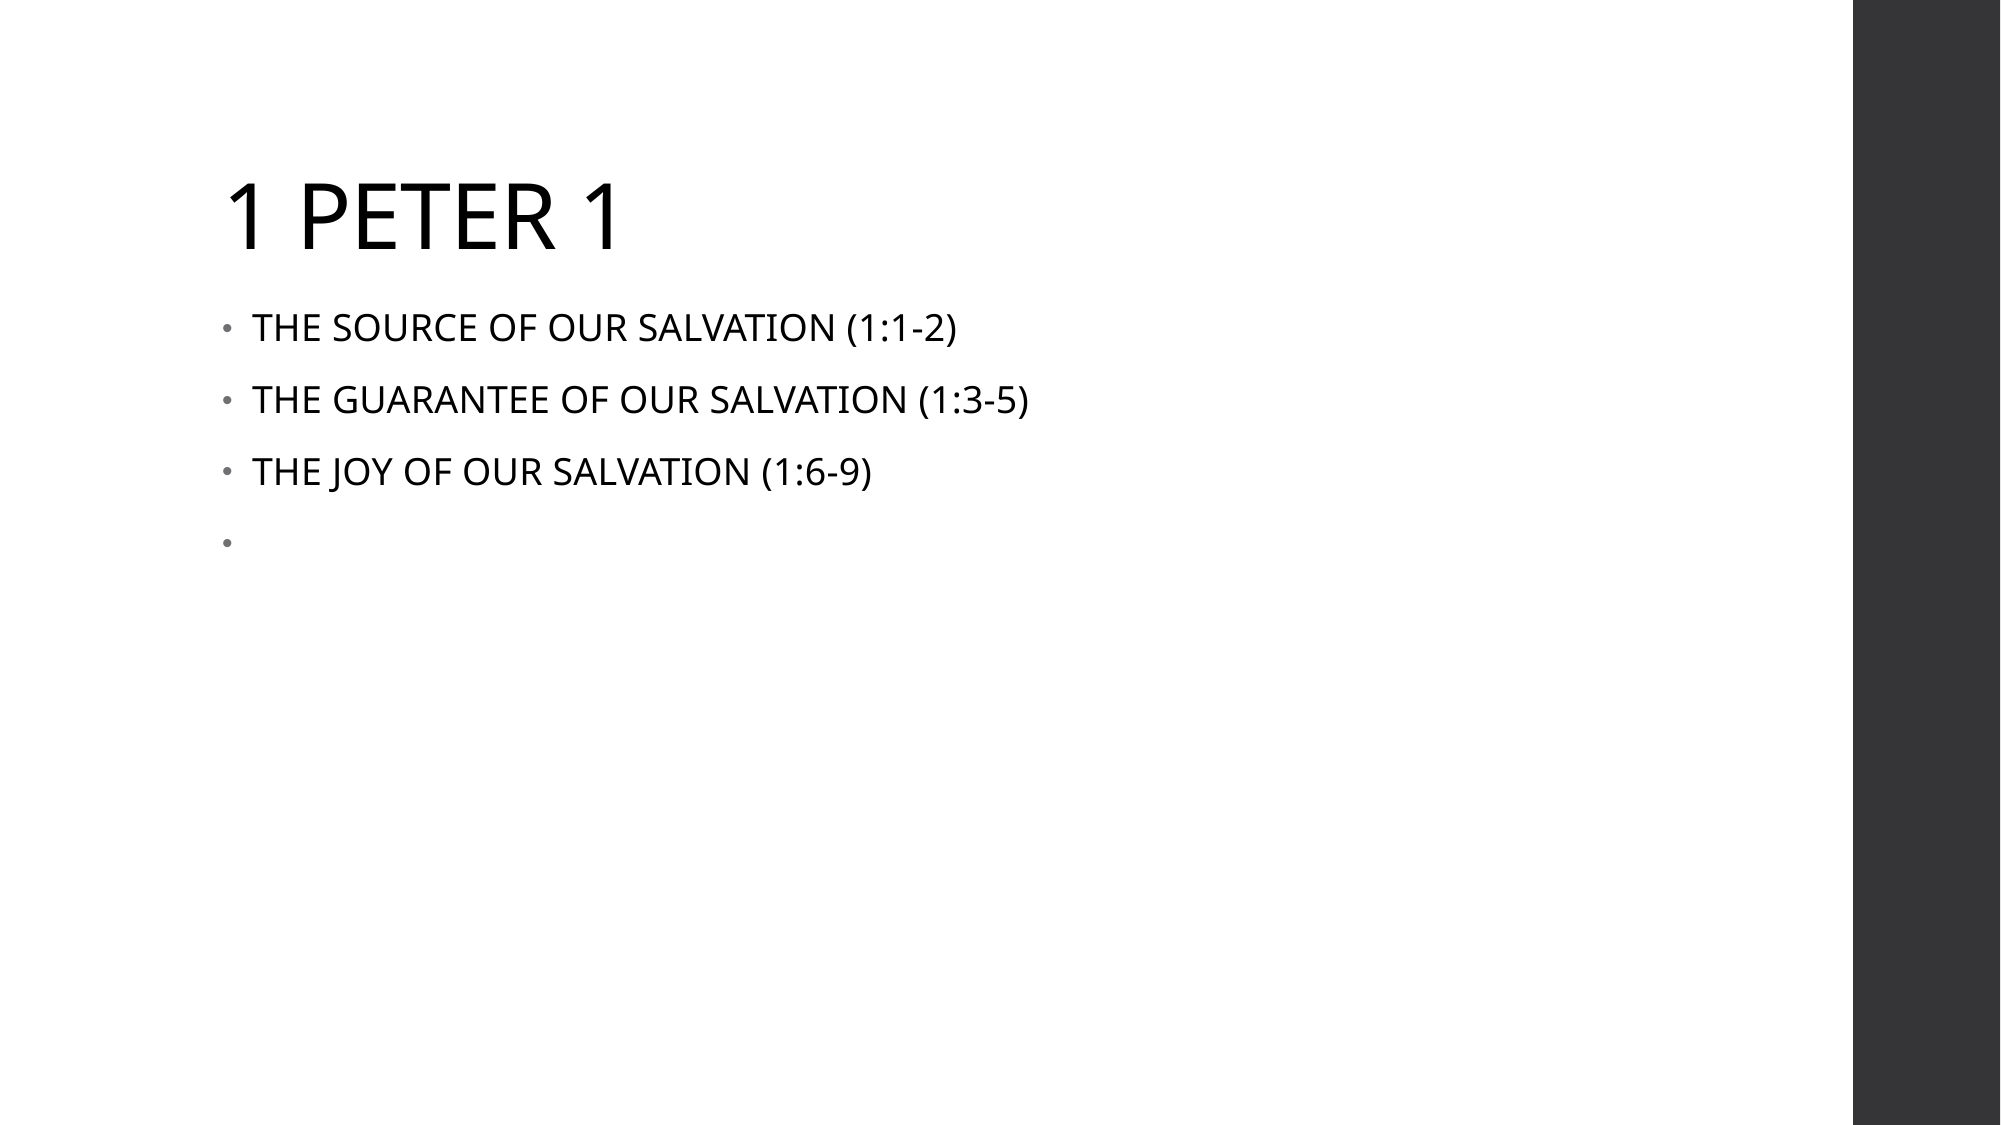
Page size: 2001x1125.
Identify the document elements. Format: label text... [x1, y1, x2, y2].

title 1 PETER 1 [206, 60, 1797, 278]
list THE SOURCE OF OUR SALVATION (1:1-2) THE GUARANTEE OF OUR SALVATION (1:3-5) THE JOY OF OUR SALVATION (1:6-9) [206, 299, 1617, 1014]
